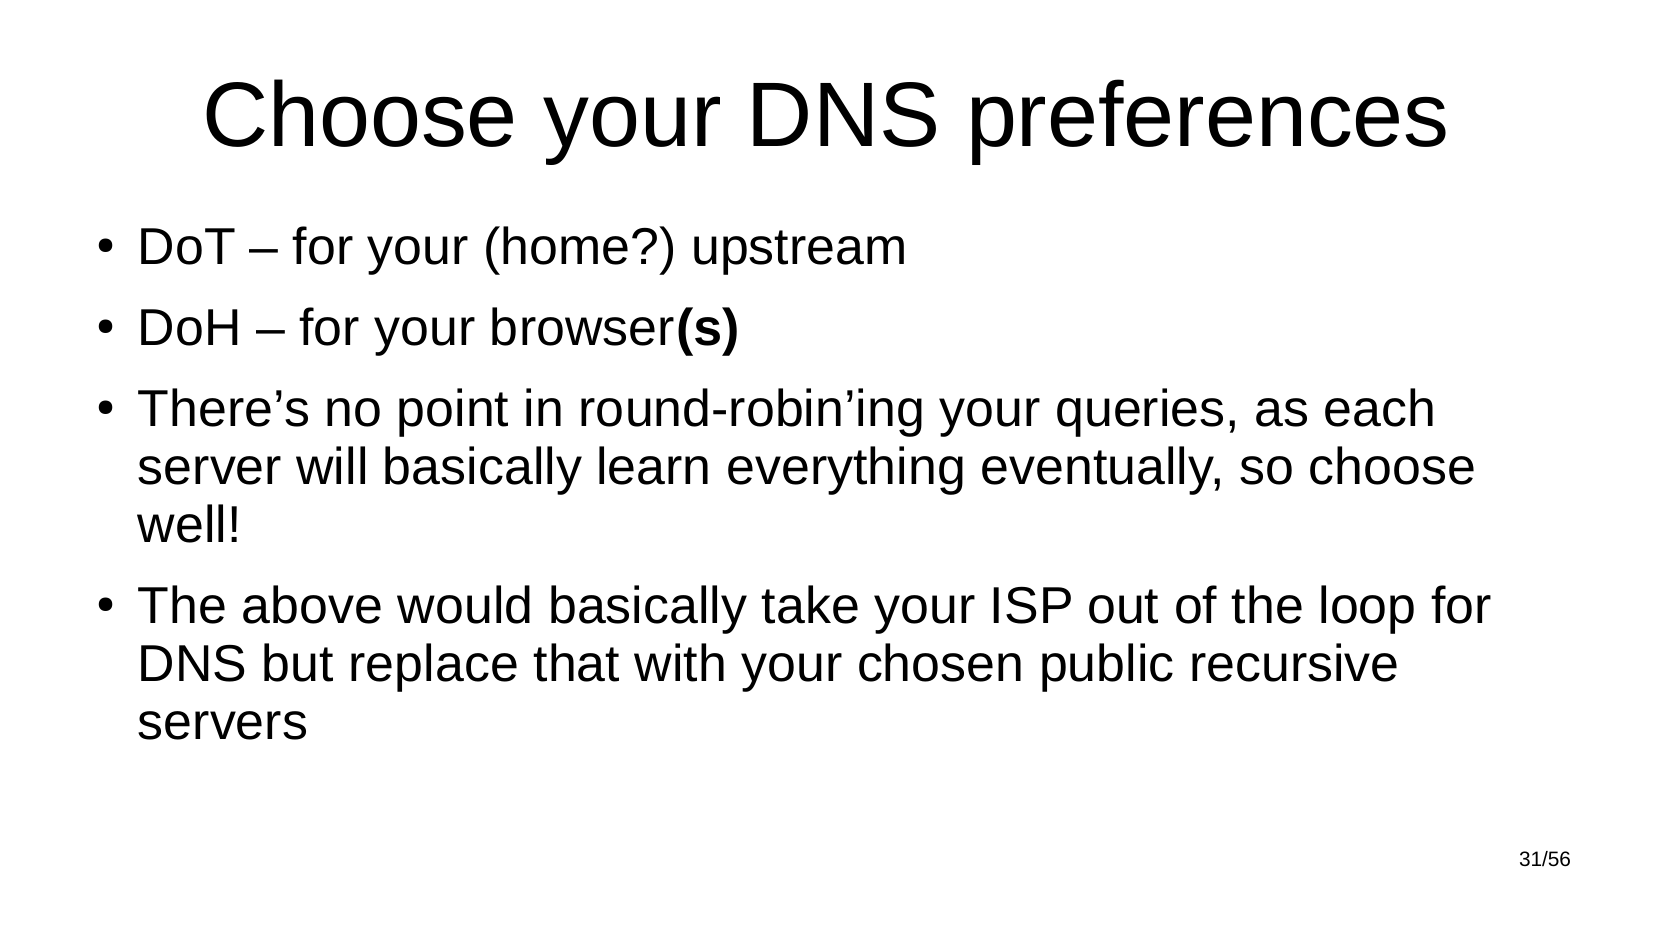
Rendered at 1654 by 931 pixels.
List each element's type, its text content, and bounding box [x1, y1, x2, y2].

title Choose your DNS preferences [82, 37, 1571, 193]
list DoT – for your (home?) upstream DoH – for your browser(s) There’s no point in round-robin’ing your queries, as each server will basically learn everything eventually, so choose well! The above would basically take your ISP out of the loop for DNS but replace that with your chosen public recursive servers [82, 217, 1571, 758]
